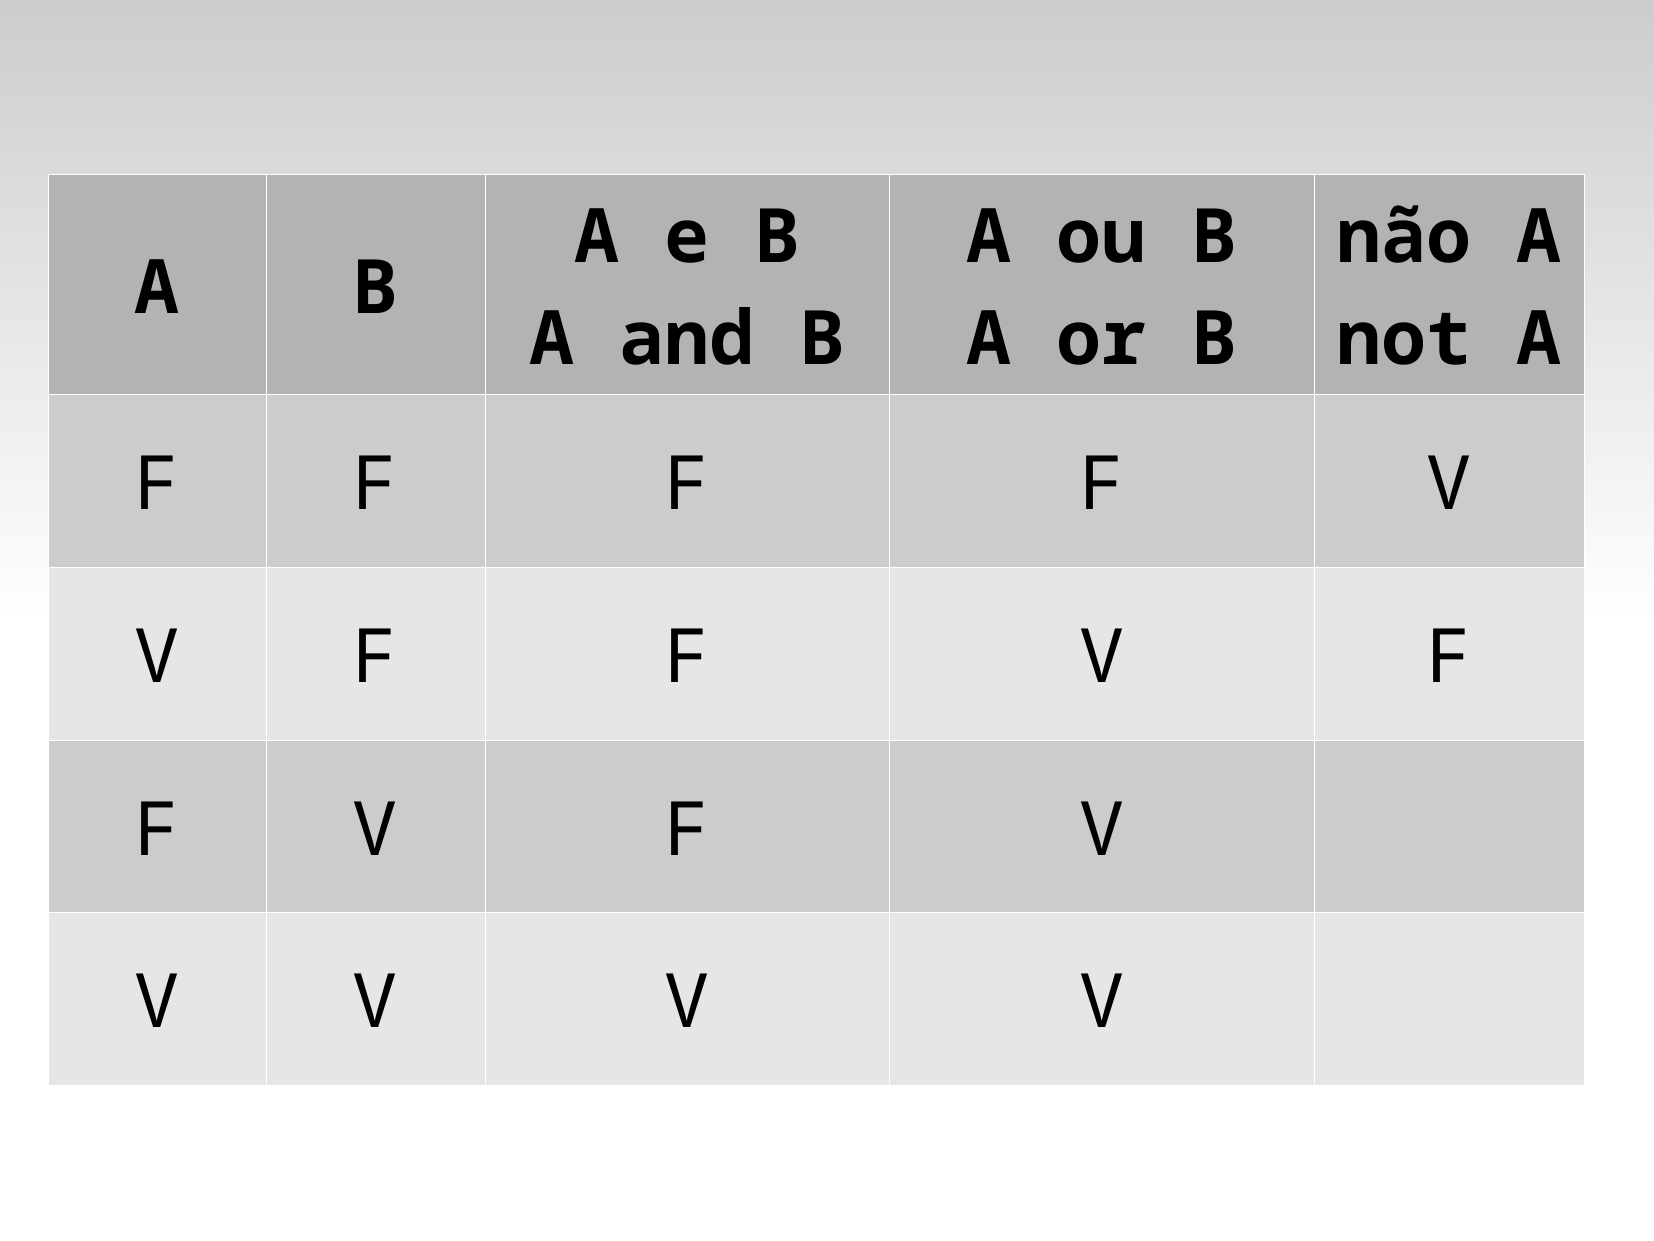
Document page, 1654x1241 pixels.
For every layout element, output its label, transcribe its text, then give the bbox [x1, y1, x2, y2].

table_cell V [1315, 395, 1584, 567]
table_cell V [890, 741, 1314, 912]
table_cell V [486, 913, 889, 1085]
table_header não A not A [1315, 175, 1584, 394]
table_cell F [49, 741, 266, 912]
table_cell V [890, 568, 1314, 740]
table_cell F [267, 568, 485, 740]
table_cell F [890, 395, 1314, 567]
table_cell V [49, 568, 266, 740]
table_cell F [486, 741, 889, 912]
table_cell F [49, 395, 266, 567]
table_cell V [267, 913, 485, 1085]
table_header A [49, 175, 266, 394]
table_cell F [267, 395, 485, 567]
table_cell [1315, 741, 1584, 912]
table_cell V [49, 913, 266, 1085]
table_header B [267, 175, 485, 394]
table_cell V [890, 913, 1314, 1085]
table_cell V [267, 741, 485, 912]
table_header A ou B A or B [890, 175, 1314, 394]
table_cell F [486, 568, 889, 740]
table_header A e B A and B [486, 175, 889, 394]
table_cell F [1315, 568, 1584, 740]
table_cell F [486, 395, 889, 567]
table_cell [1315, 913, 1584, 1085]
